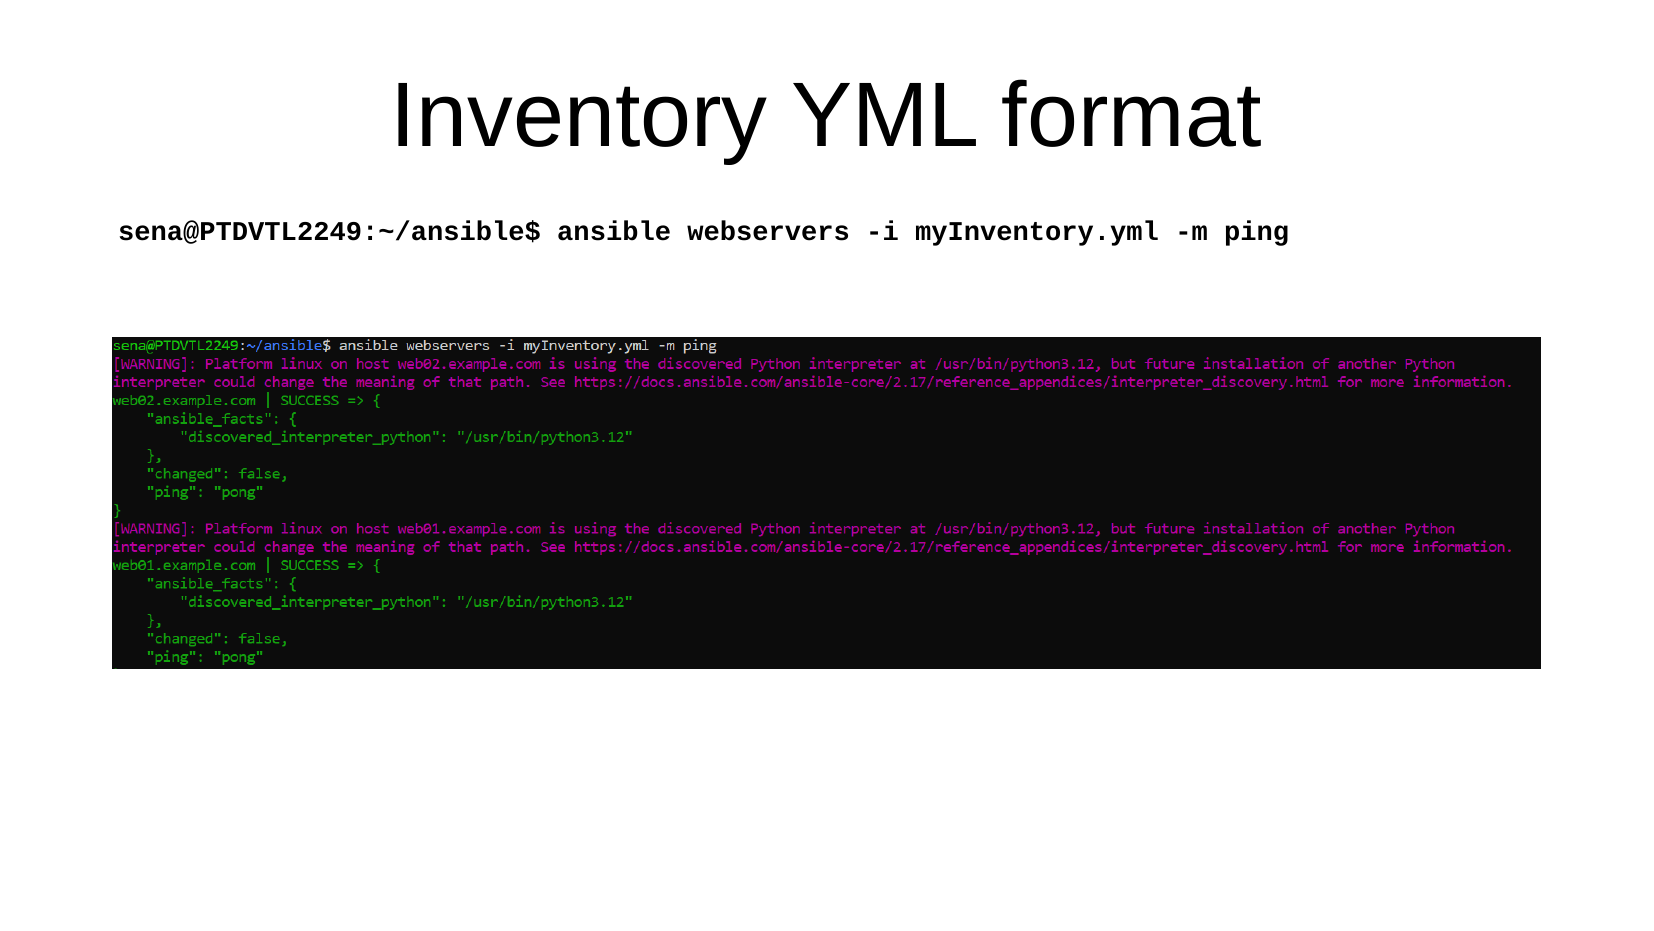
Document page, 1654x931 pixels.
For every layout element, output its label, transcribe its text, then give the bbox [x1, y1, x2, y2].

title Inventory YML format [82, 37, 1571, 193]
picture [112, 337, 1541, 670]
list sena@PTDVTL2249:~/ansible$ ansible webservers -i myInventory.yml -m ping [82, 217, 1571, 758]
